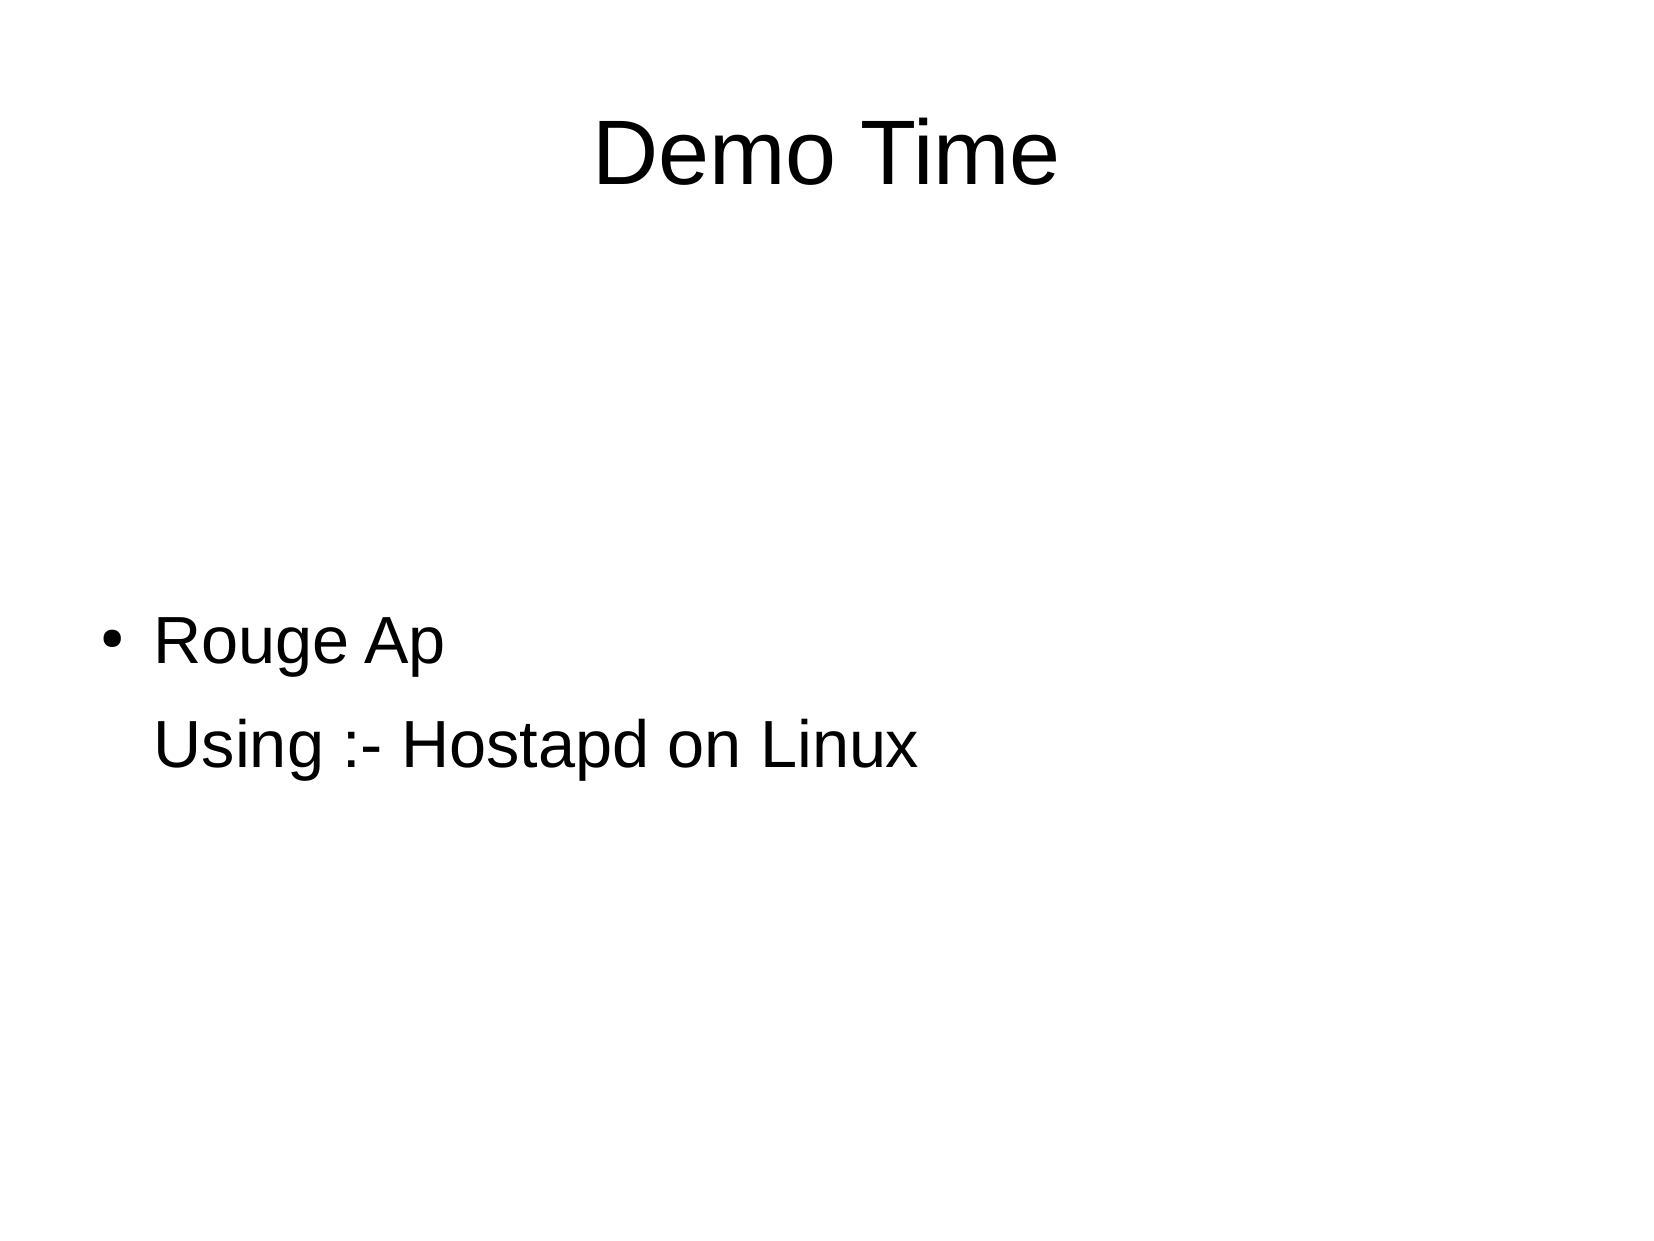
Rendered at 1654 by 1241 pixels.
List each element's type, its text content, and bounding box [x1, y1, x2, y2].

title Demo Time [82, 49, 1571, 257]
list Rouge Ap Using :- Hostapd on Linux [82, 290, 1571, 1010]
